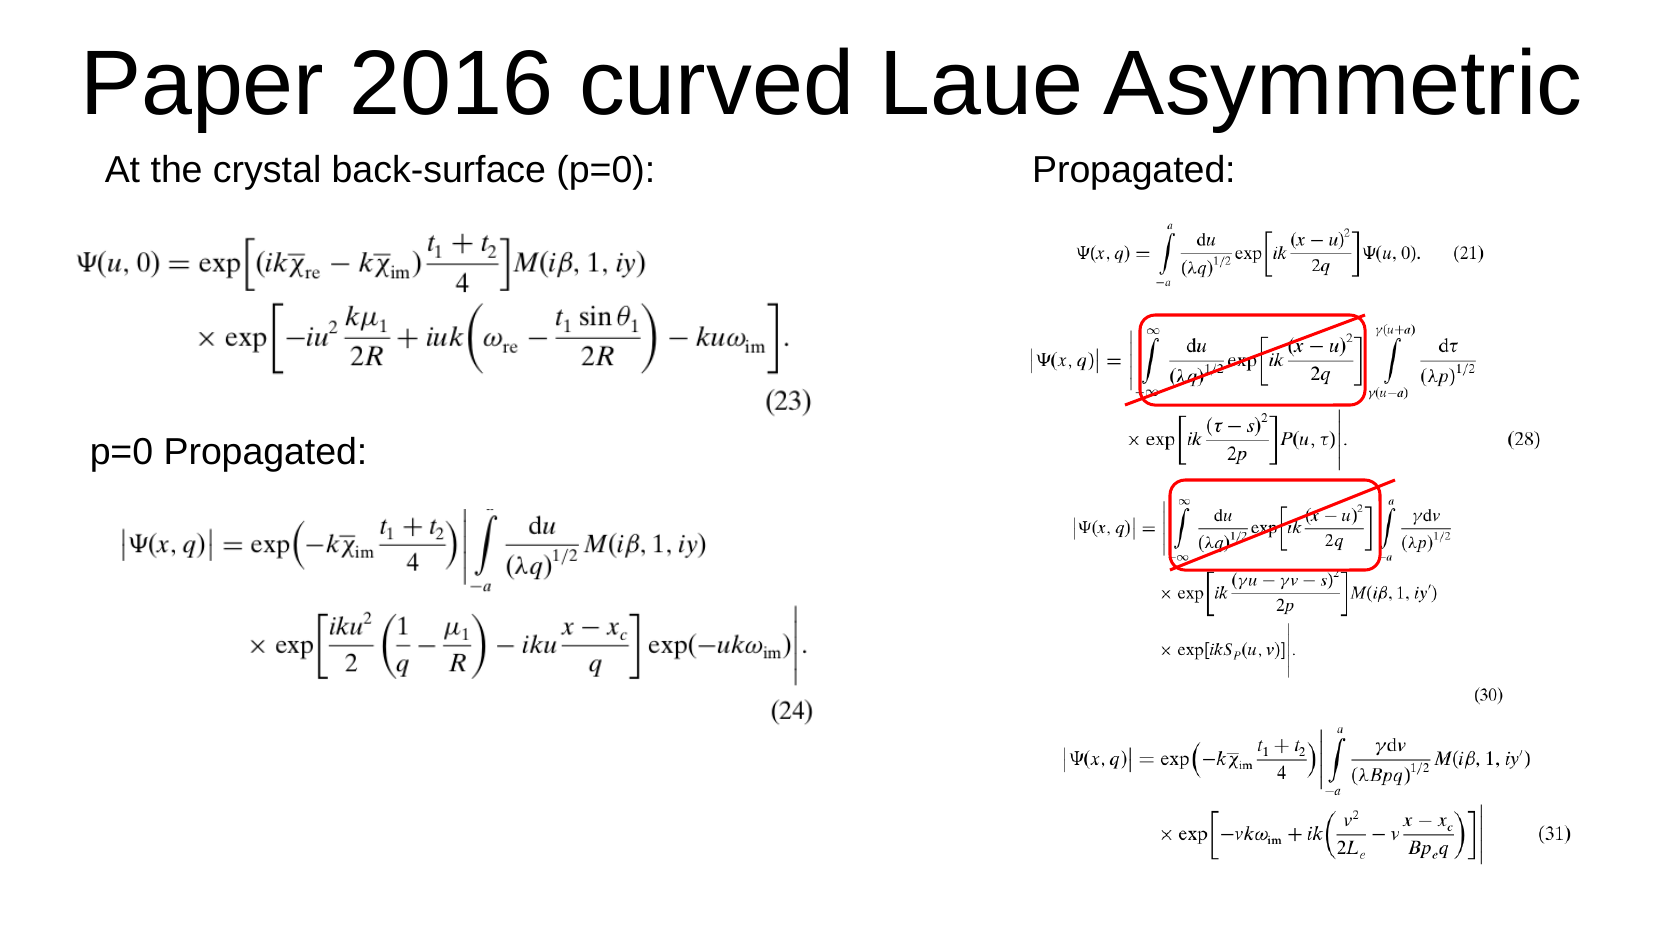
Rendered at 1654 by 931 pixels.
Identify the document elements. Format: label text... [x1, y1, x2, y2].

text_box p=0 Propagated: [75, 423, 751, 481]
picture [1182, 494, 1378, 568]
picture [1172, 494, 1353, 565]
picture [1142, 317, 1352, 396]
picture [1016, 314, 1546, 488]
picture [1050, 494, 1508, 713]
picture [105, 509, 816, 733]
picture [58, 227, 826, 436]
text_box Paper 2016 curved Laue Asymmetric [30, 0, 1636, 156]
text_box At the crystal back-surface (p=0): Propagated: [90, 141, 1305, 199]
picture [1035, 724, 1578, 871]
picture [1175, 482, 1374, 488]
picture [1146, 320, 1363, 403]
picture [1056, 217, 1489, 293]
